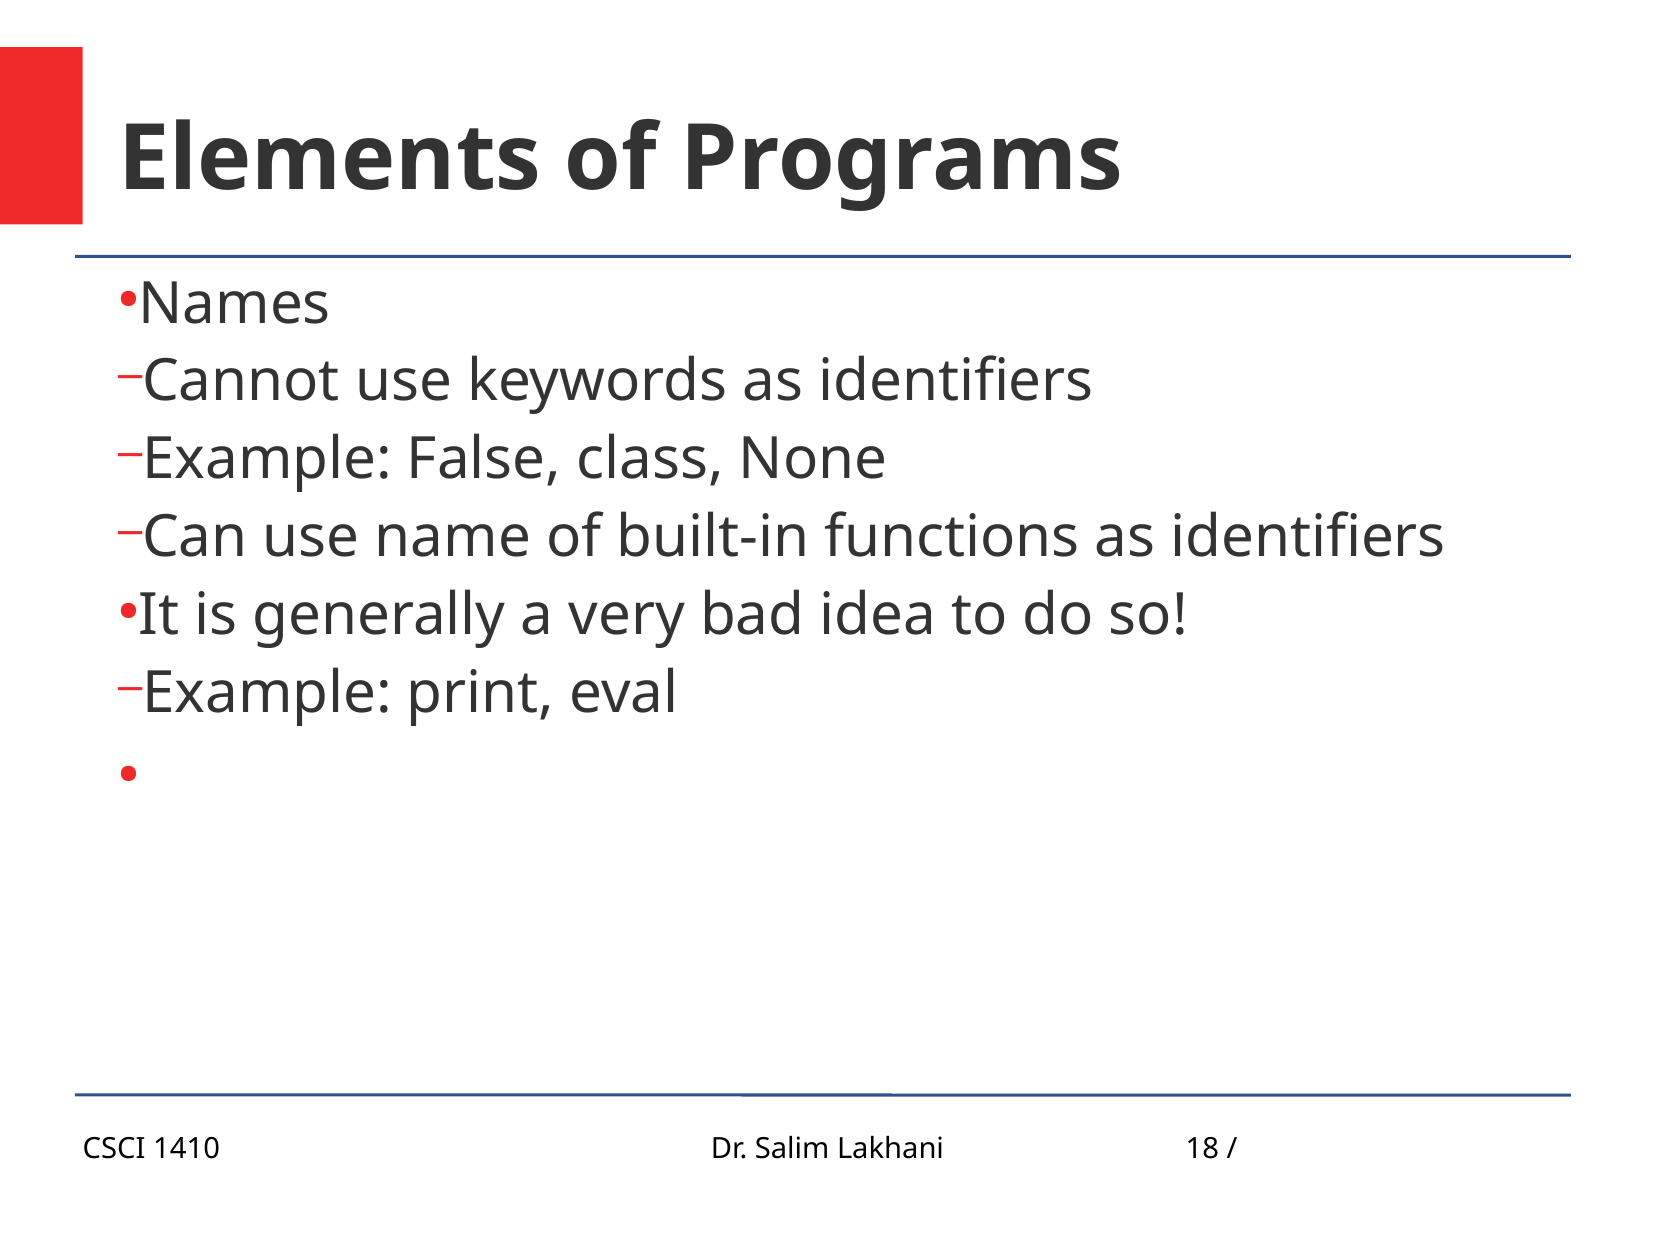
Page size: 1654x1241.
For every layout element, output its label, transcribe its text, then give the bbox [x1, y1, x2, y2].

title Elements of Programs [118, 49, 1571, 257]
text_box Dr. Salim Lakhani [565, 1129, 1090, 1216]
text_box CSCI 1410 [82, 1129, 468, 1216]
list Names Cannot use keywords as identifiers Example: False, class, None Can use name of built-in functions as identifiers It is generally a very bad idea to do so! Example: print, eval [118, 265, 1536, 1081]
text_box / [1185, 1129, 1571, 1216]
